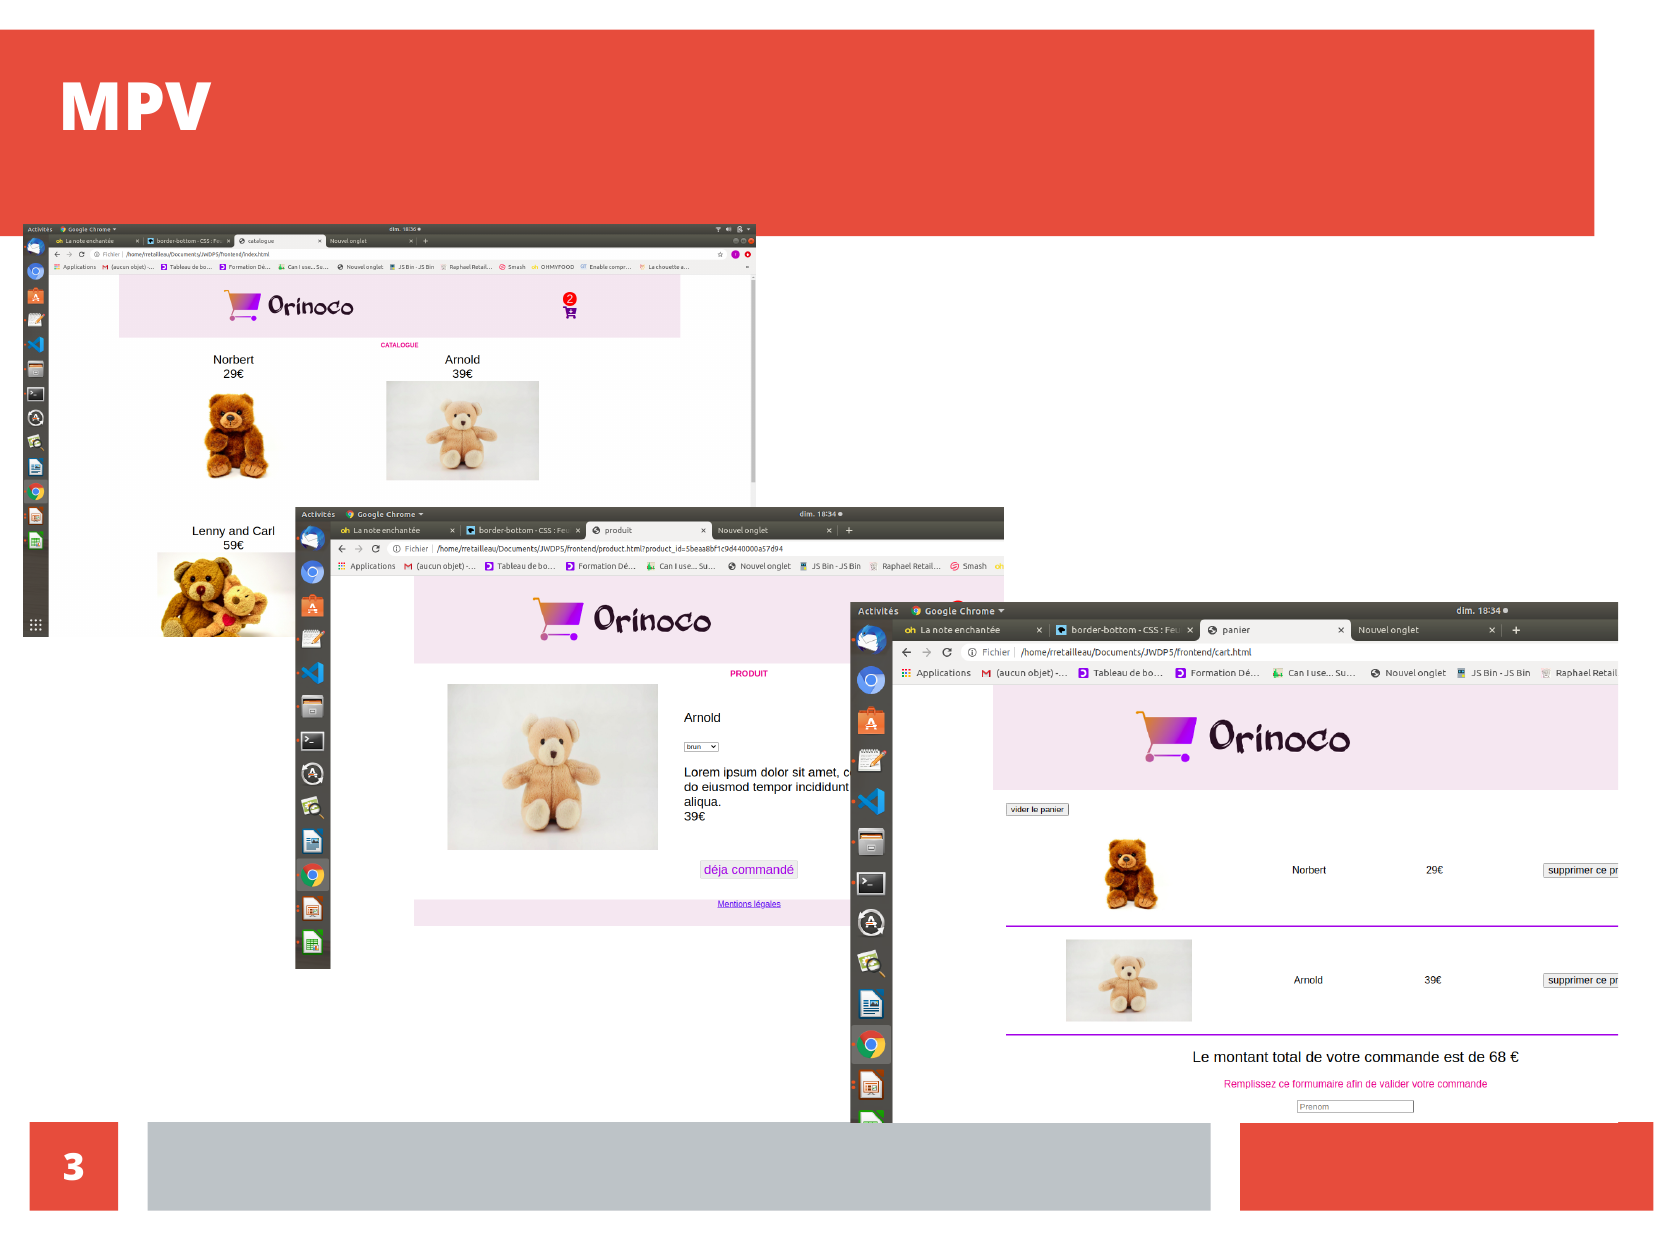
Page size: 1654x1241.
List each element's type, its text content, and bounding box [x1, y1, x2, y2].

picture [23, 224, 1619, 1123]
title MPV [59, 59, 1595, 207]
